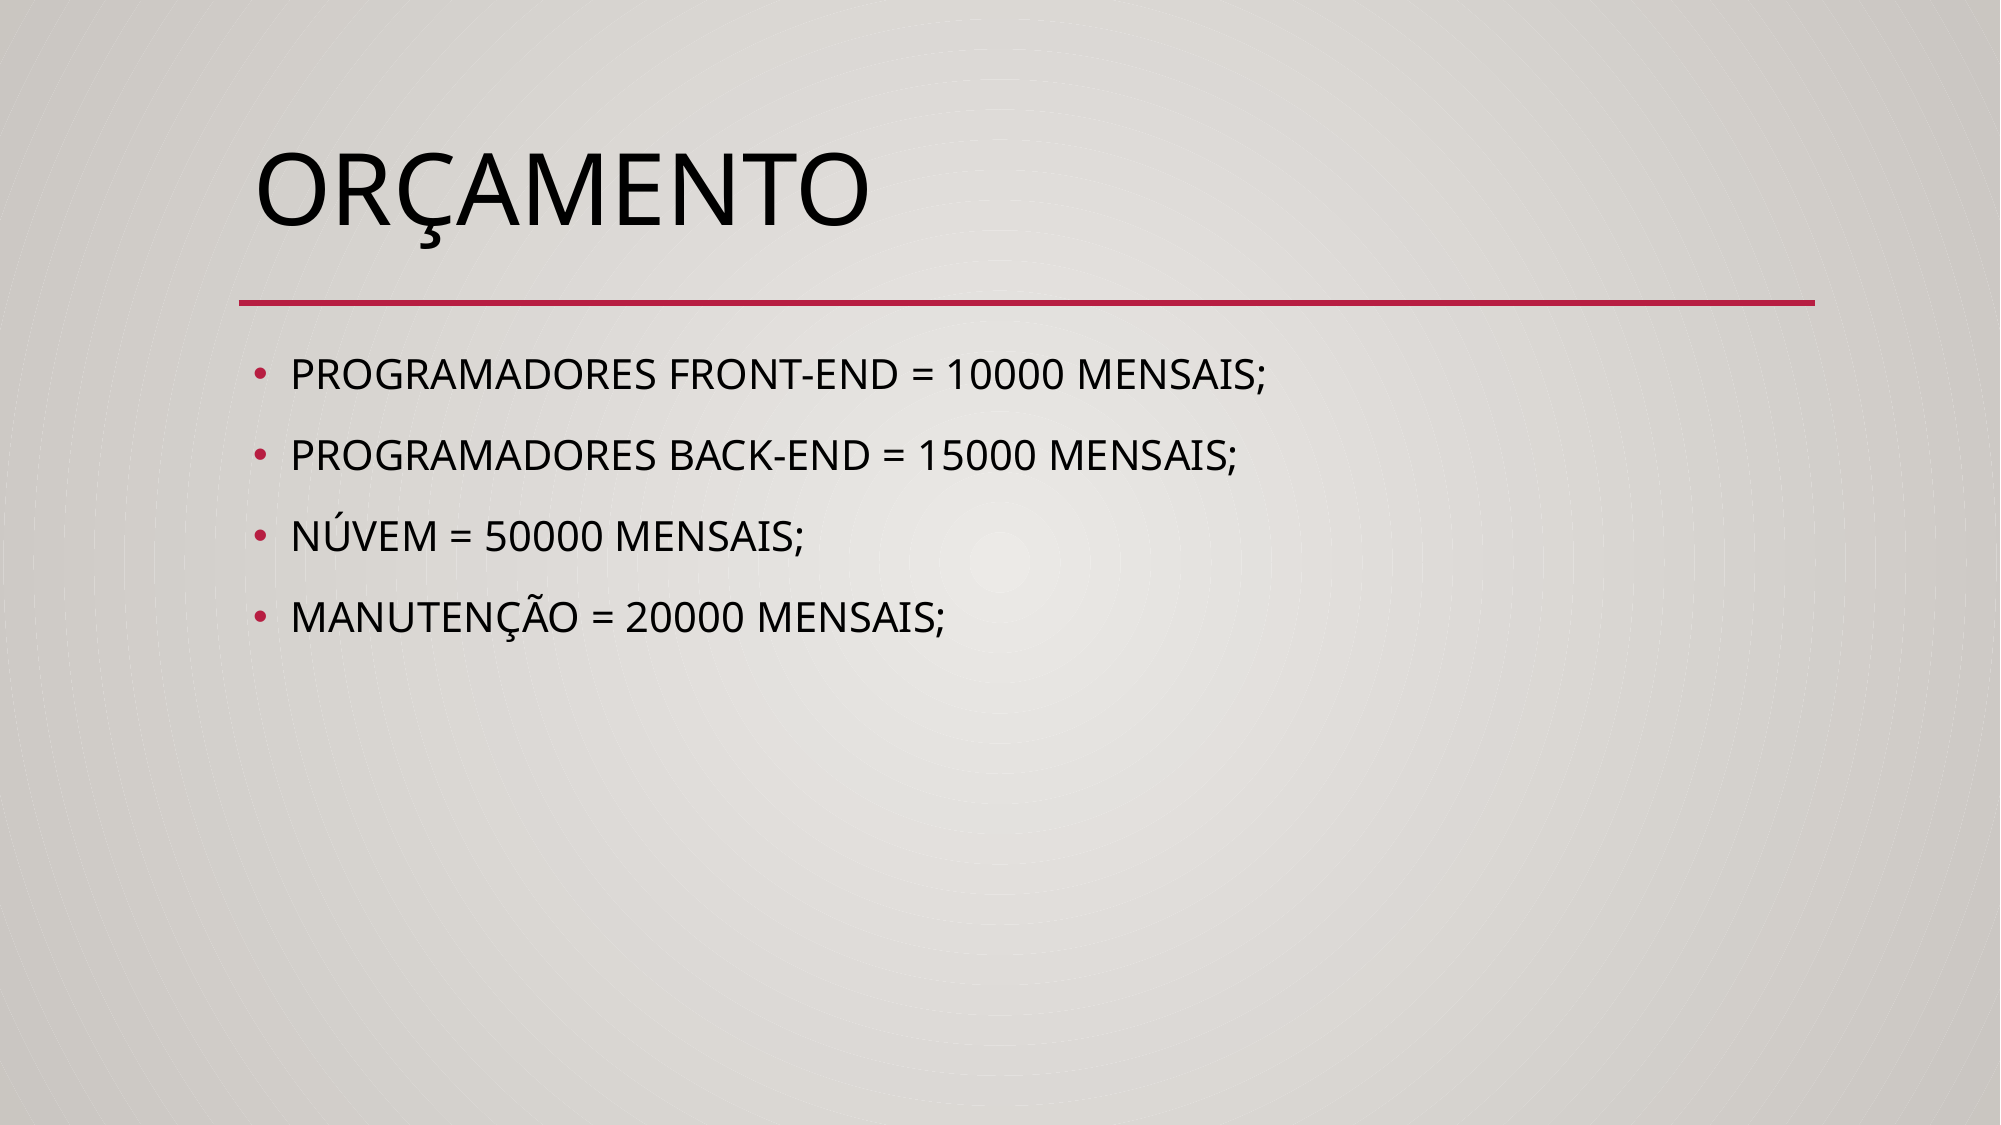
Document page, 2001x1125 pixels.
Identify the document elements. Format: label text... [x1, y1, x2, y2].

list PROGRAMADORES FRONT-END = 10000 MENSAIS; PROGRAMADORES BACK-END = 15000 MENSAIS; NÚVEM = 50000 MENSAIS; MANUTENÇÃO = 20000 MENSAIS; [238, 330, 1814, 897]
title ORÇAMENTO [238, 131, 1814, 305]
